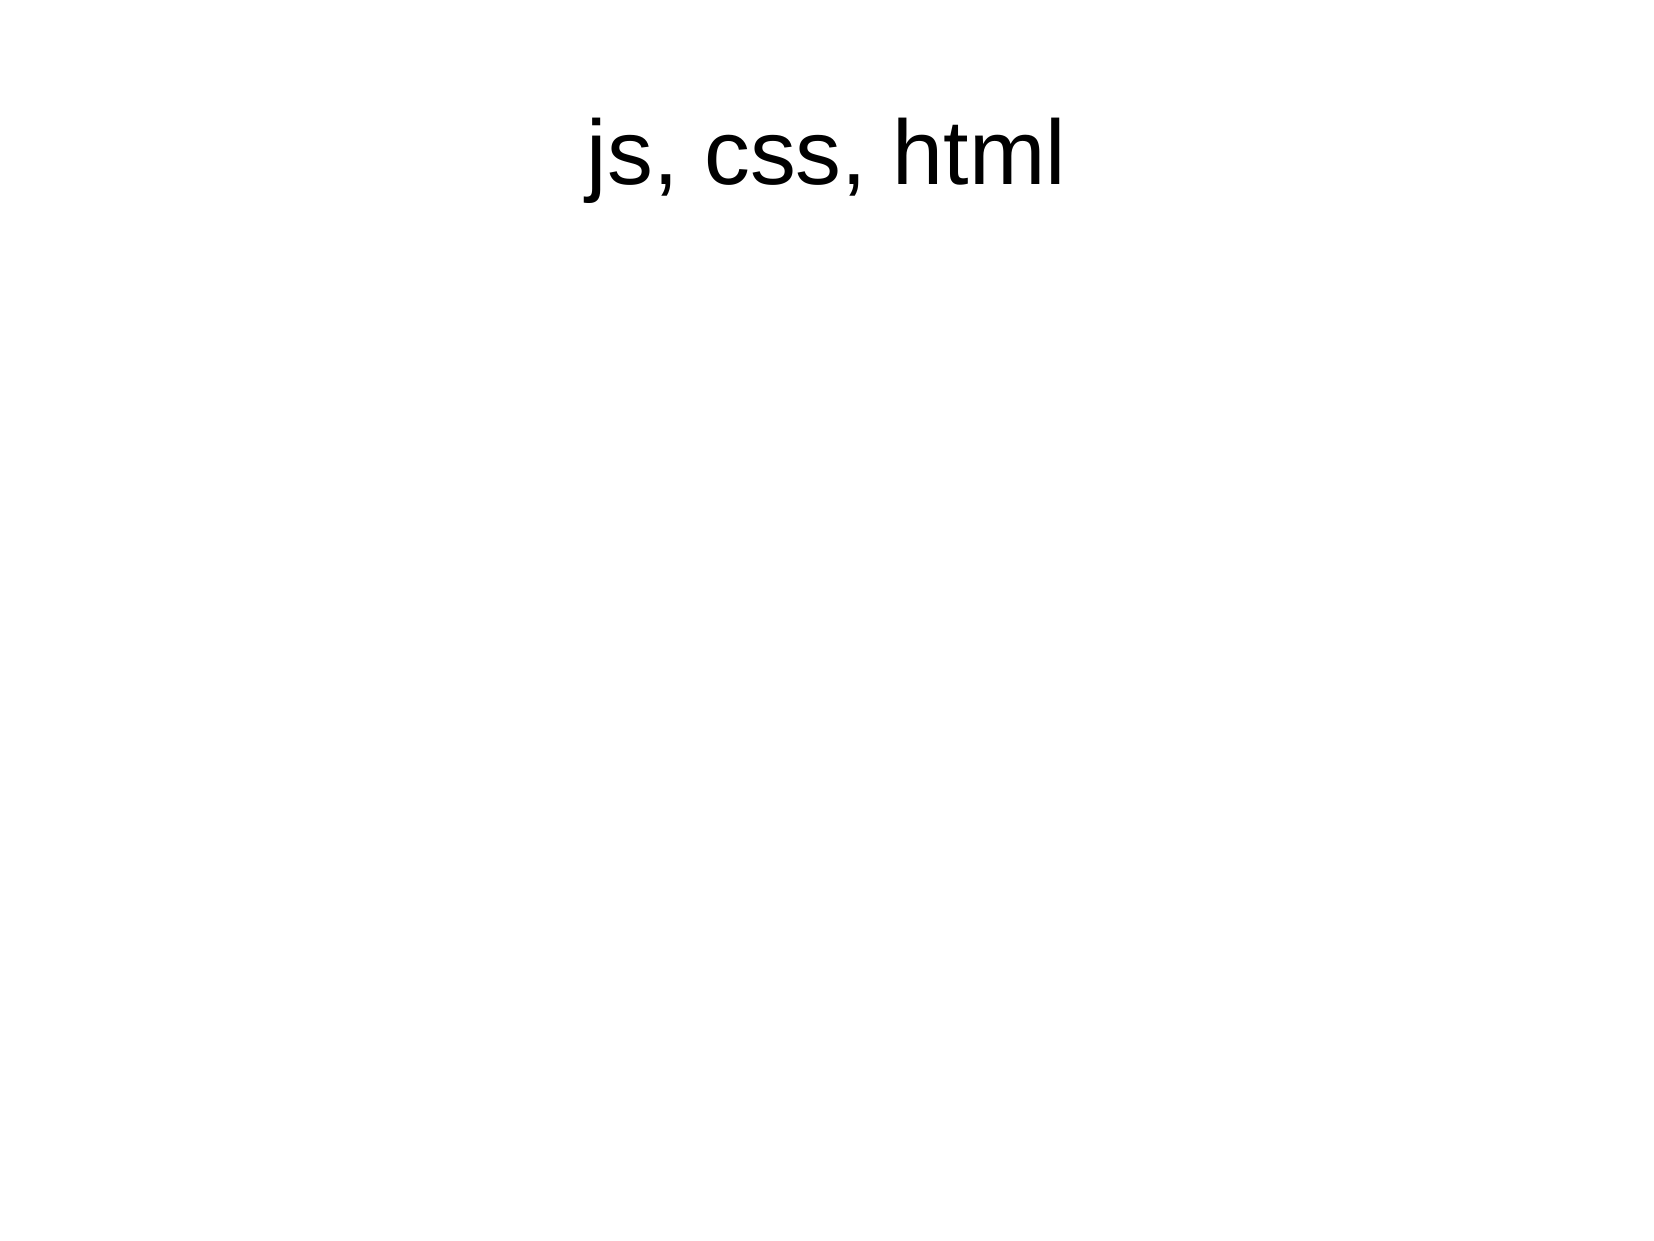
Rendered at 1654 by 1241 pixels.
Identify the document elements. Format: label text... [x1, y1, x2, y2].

title js, css, html [82, 49, 1571, 257]
